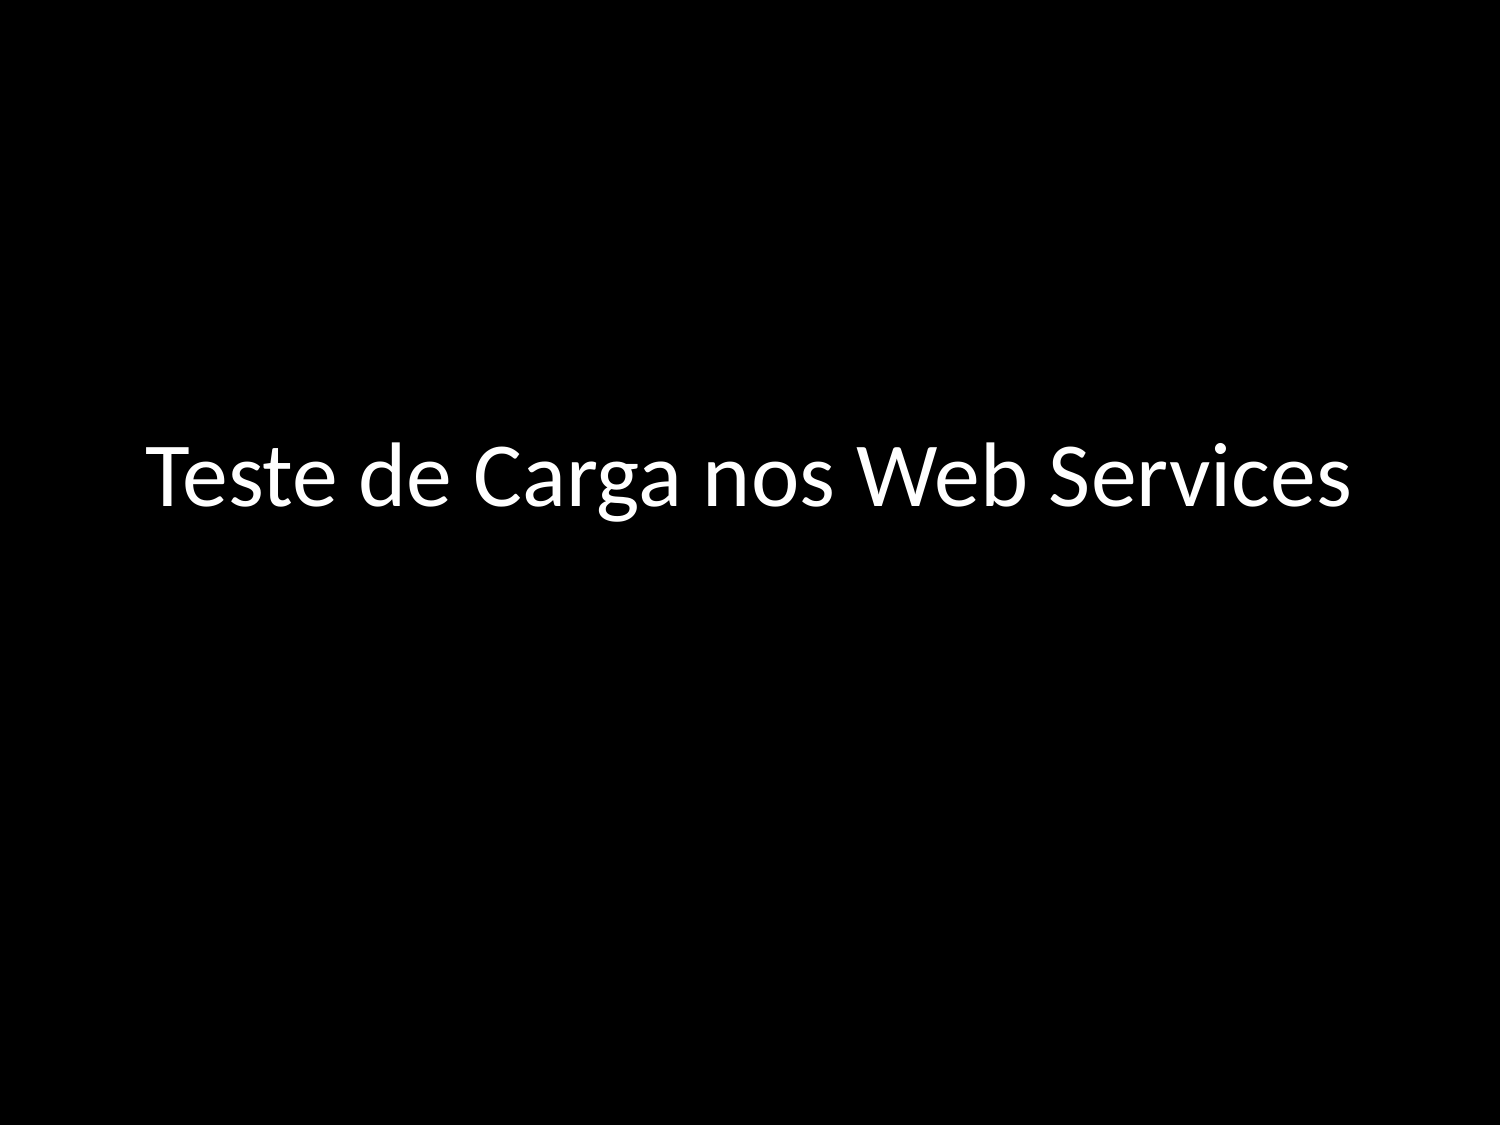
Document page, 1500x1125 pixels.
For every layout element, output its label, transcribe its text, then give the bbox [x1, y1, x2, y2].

title Teste de Carga nos Web Services [112, 349, 1388, 591]
